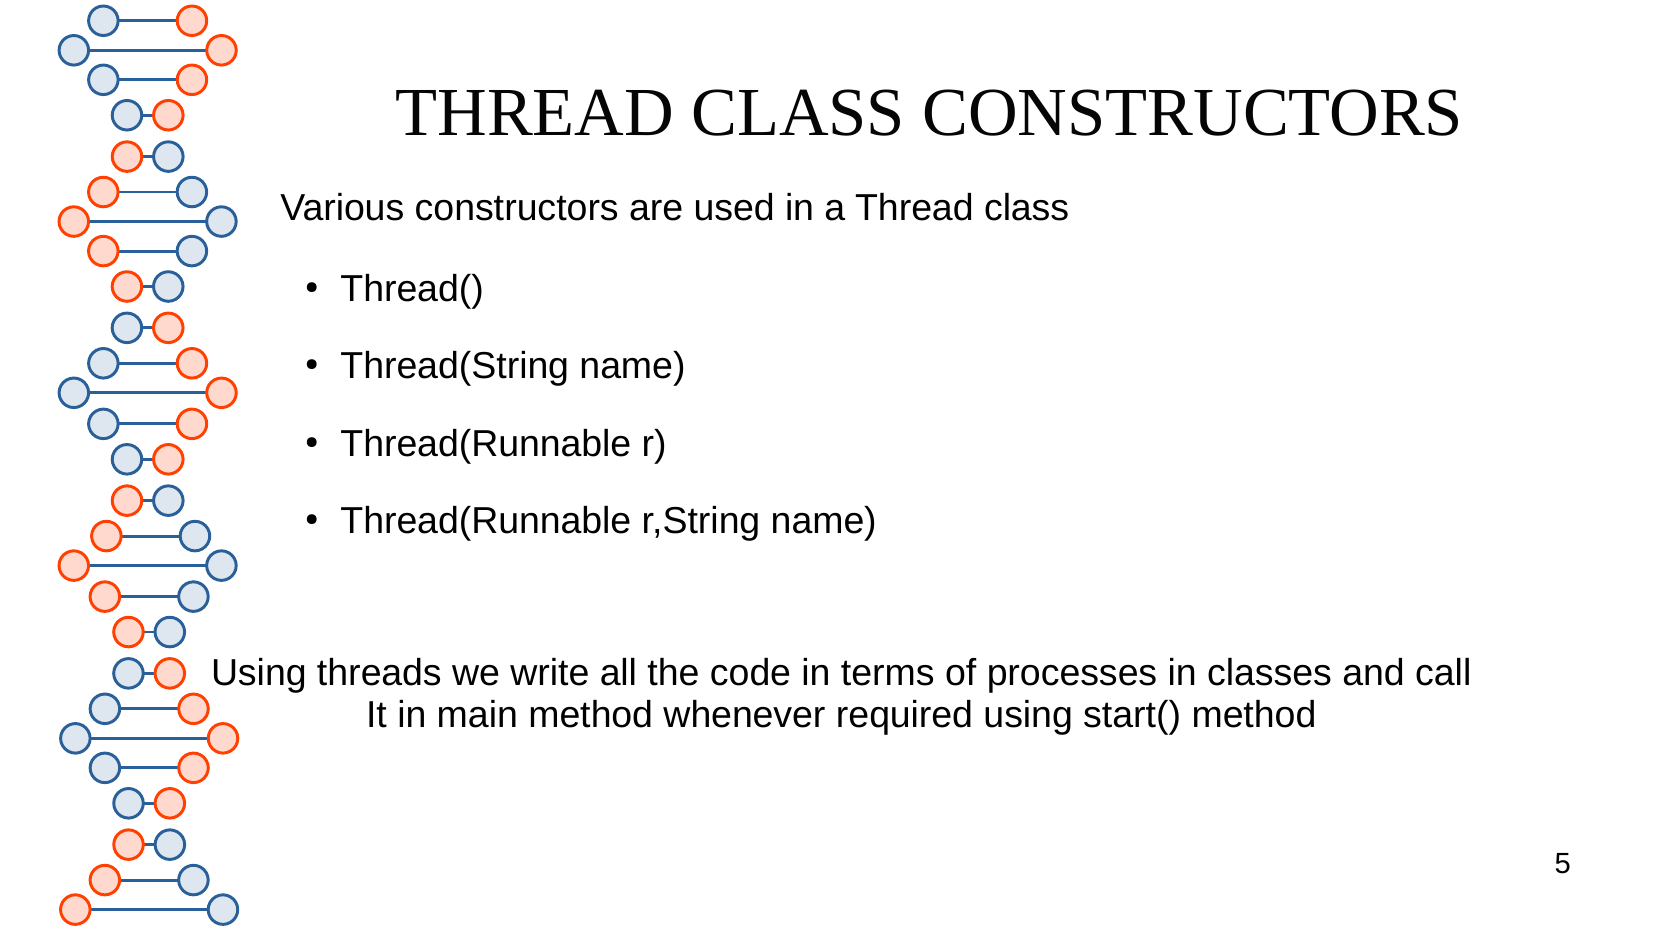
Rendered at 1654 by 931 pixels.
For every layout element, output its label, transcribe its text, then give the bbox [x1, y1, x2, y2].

text_box Various constructors are used in a Thread class [265, 179, 1085, 237]
text_box Thread() Thread(String name) Thread(Runnable r) Thread(Runnable r,String name) [290, 260, 1004, 562]
text_box Using threads we write all the code in terms of processes in classes and call It in main method whenever required using start() method [265, 590, 1418, 798]
title THREAD CLASS CONSTRUCTORS [265, 35, 1595, 189]
